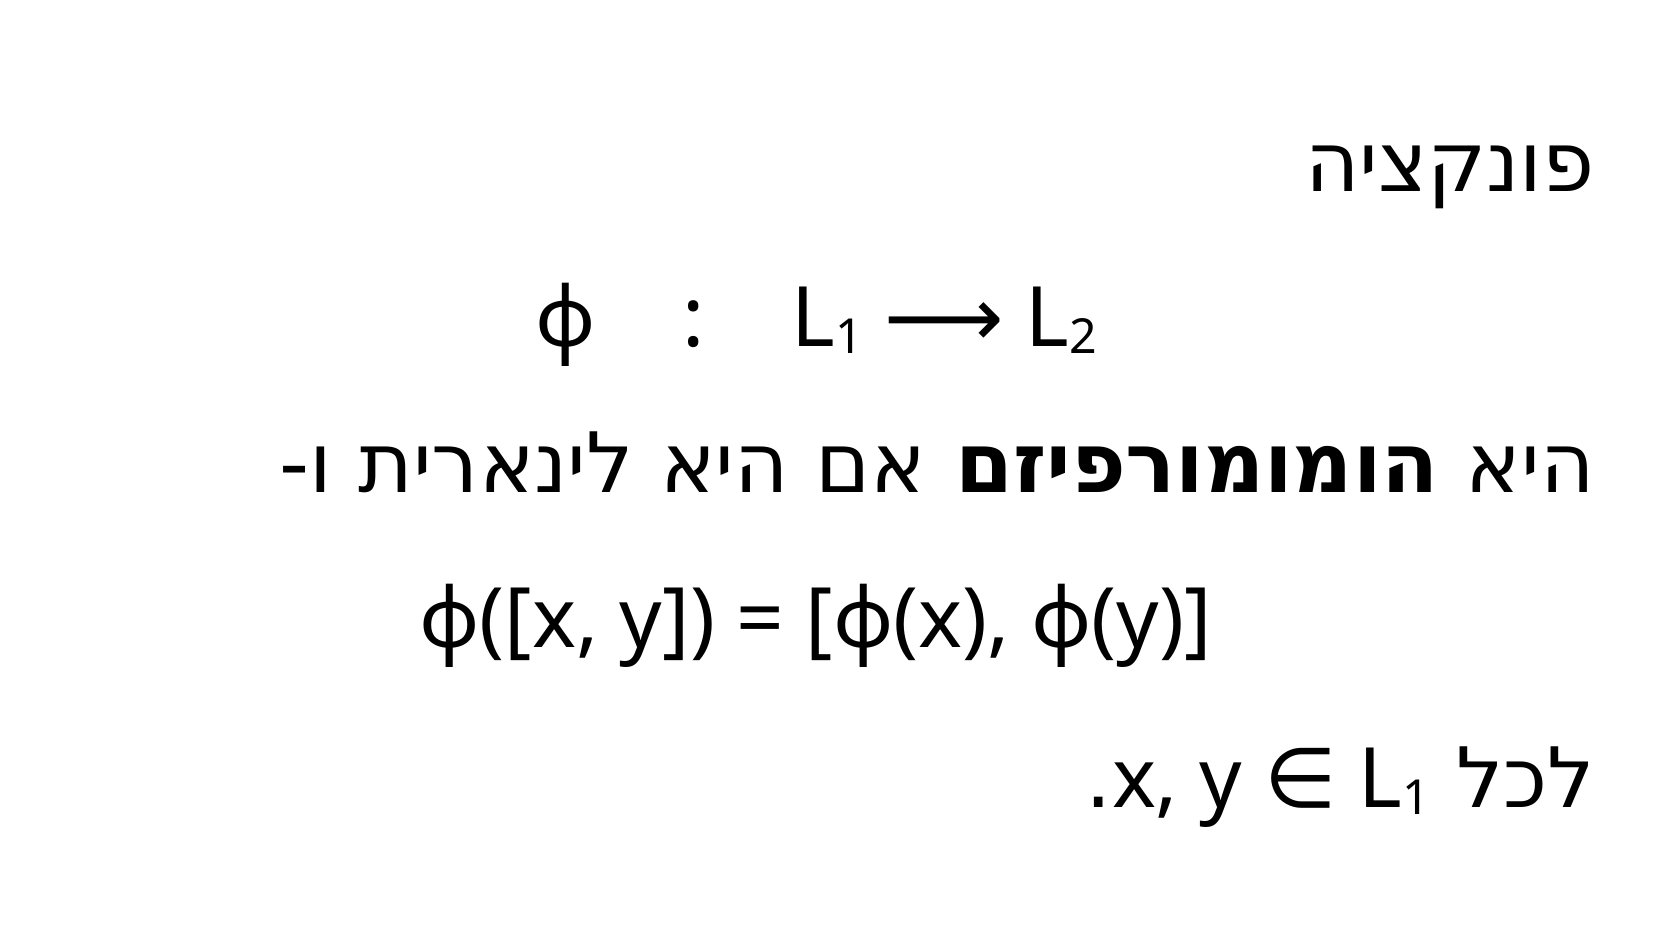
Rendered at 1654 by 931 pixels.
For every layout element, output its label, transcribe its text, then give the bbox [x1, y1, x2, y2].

subtitle פונקציה ϕ : L1 ⟶ L2 היא הומומורפיזם אם היא לינארית ו- ϕ([x, y]) = [ϕ(x), ϕ(y)] לכל x, y ∈ L1. [59, 45, 1595, 886]
